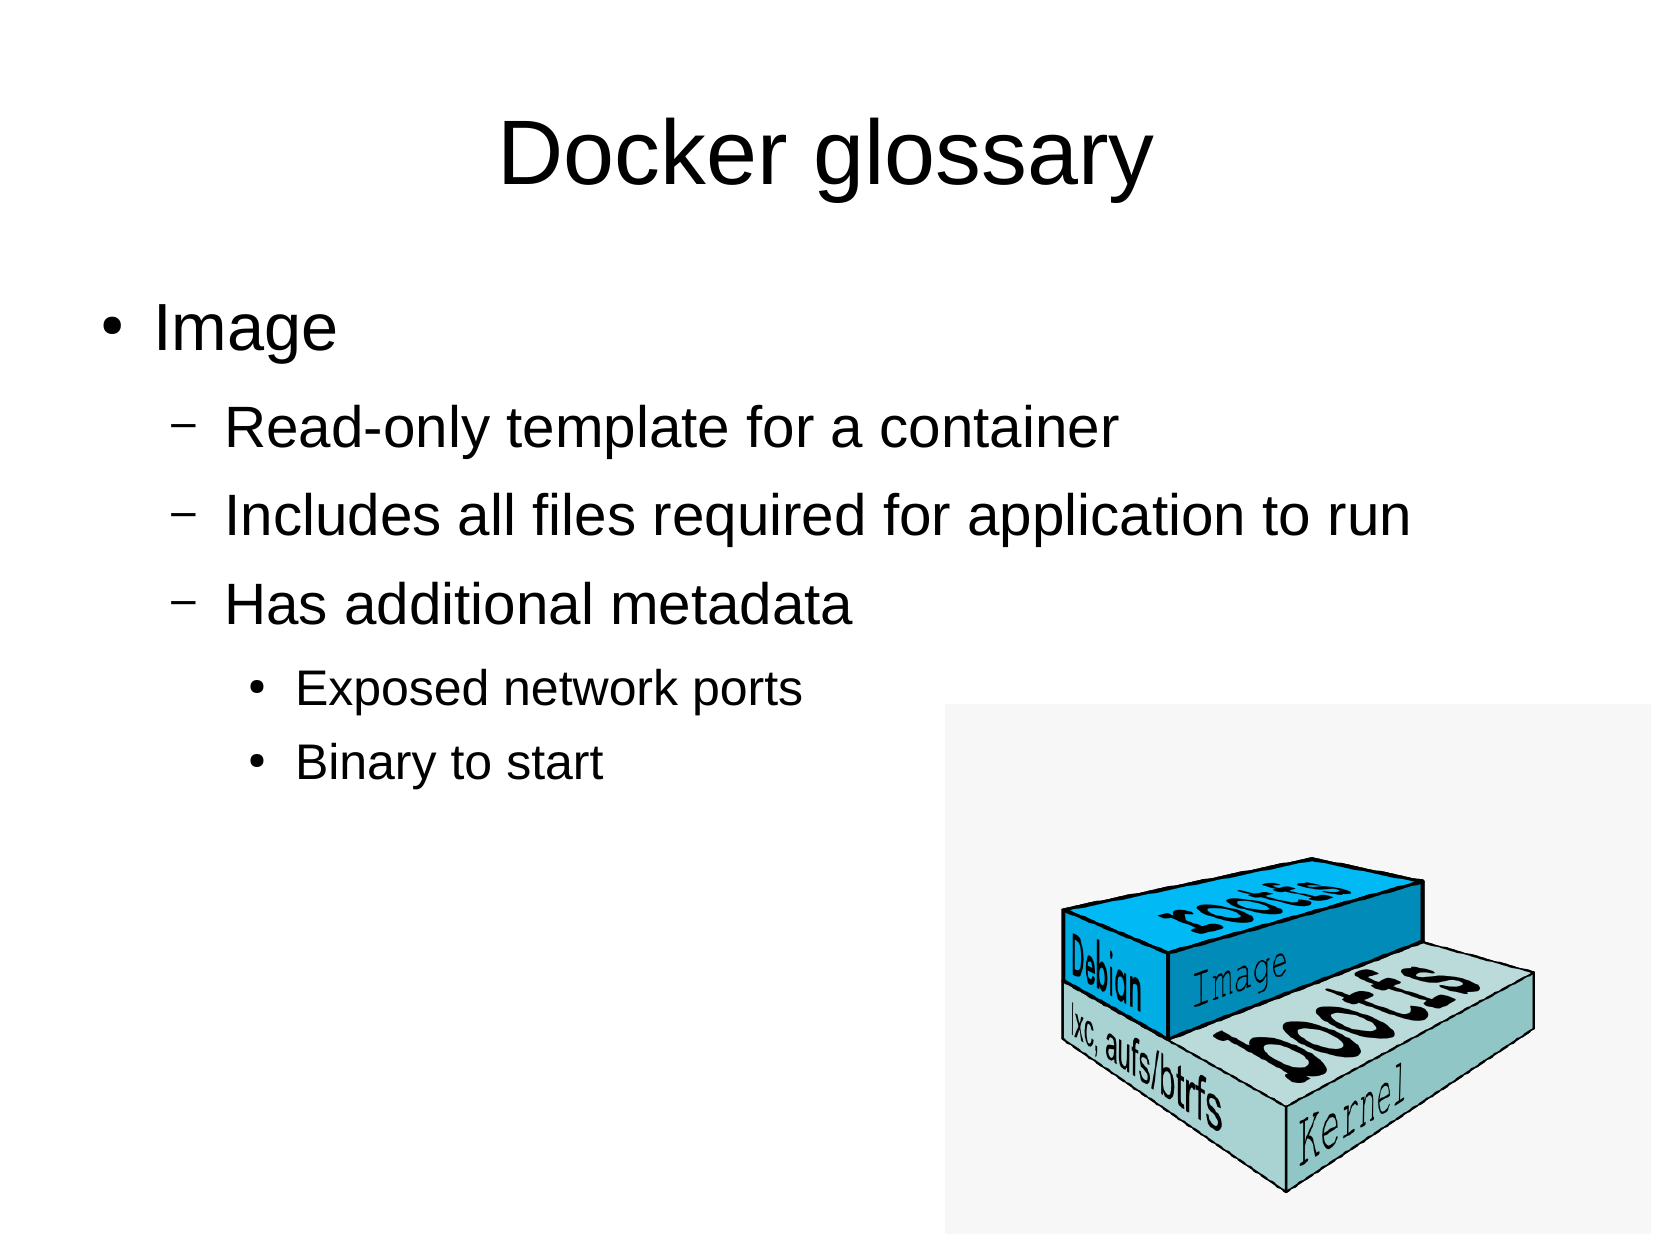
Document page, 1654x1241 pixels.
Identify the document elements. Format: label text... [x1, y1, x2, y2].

picture [945, 704, 1651, 1234]
list Image Read-only template for a container Includes all files required for application to run Has additional metadata Exposed network ports Binary to start [82, 290, 1571, 1171]
title Docker glossary [82, 49, 1571, 257]
